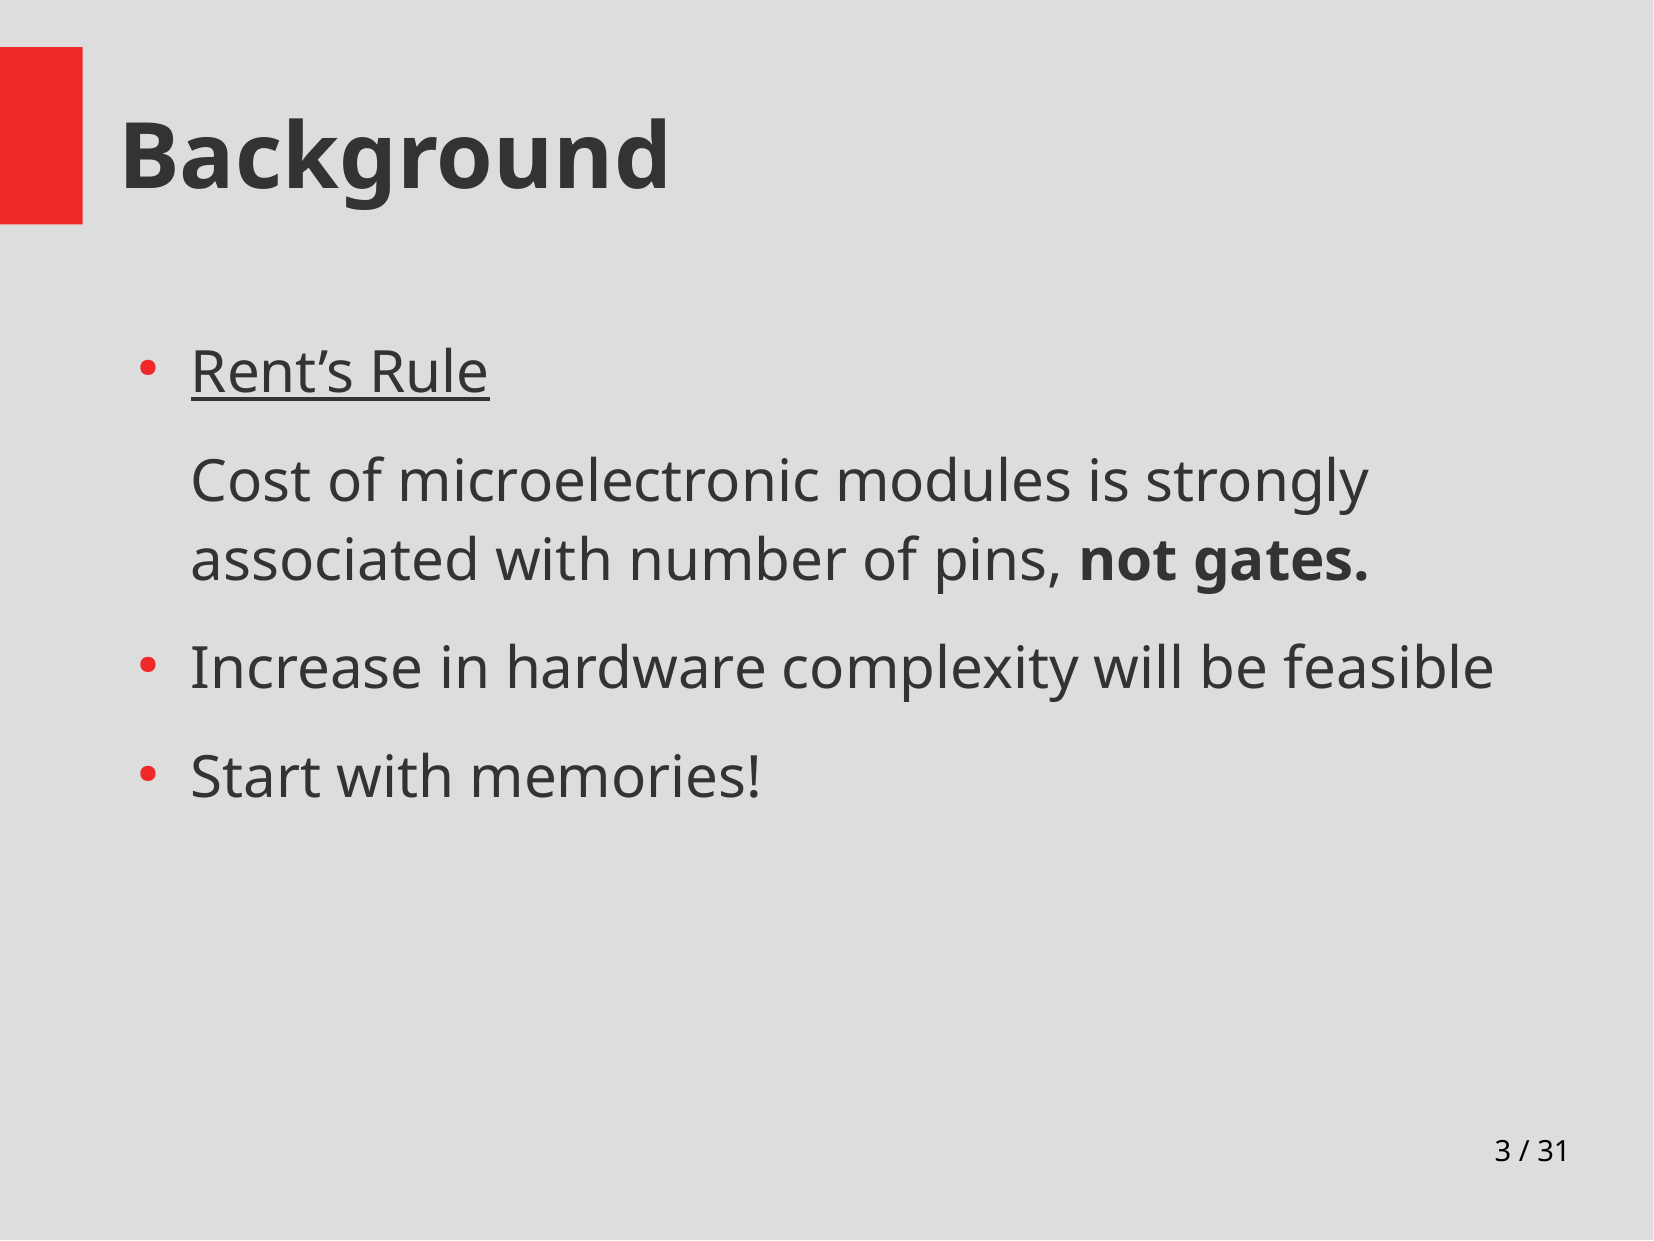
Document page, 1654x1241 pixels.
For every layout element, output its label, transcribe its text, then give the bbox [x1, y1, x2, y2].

title Background [118, 49, 1571, 257]
list Rent’s Rule Cost of microelectronic modules is strongly associated with number of pins, not gates. Increase in hardware complexity will be feasible Start with memories! [120, 330, 1538, 496]
